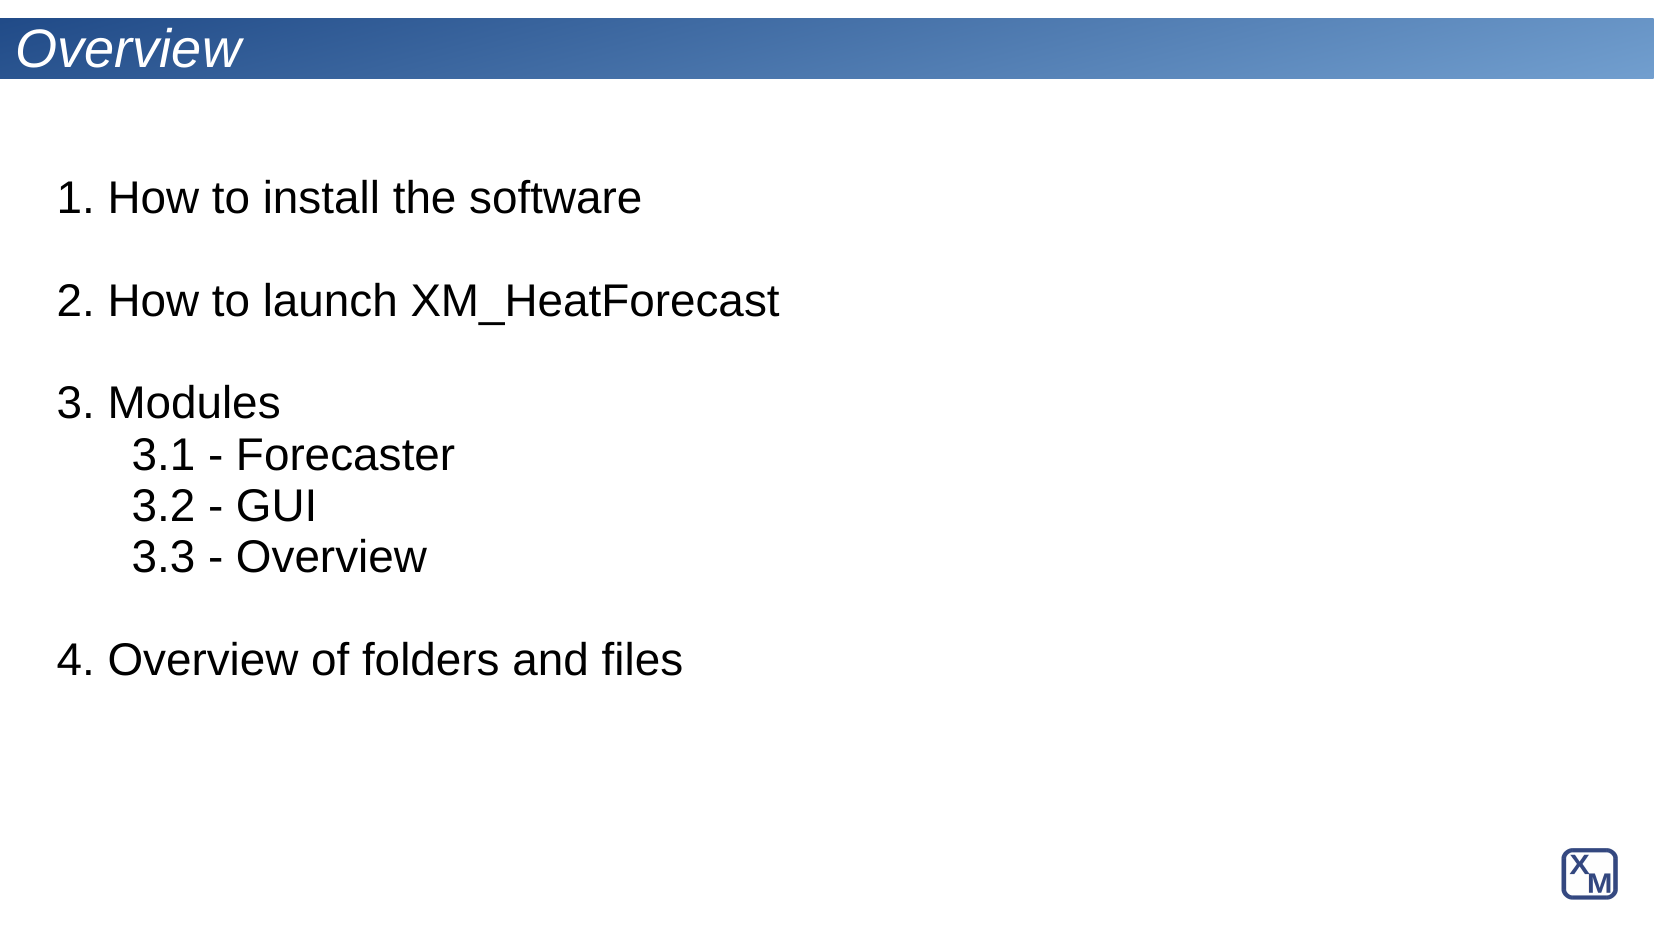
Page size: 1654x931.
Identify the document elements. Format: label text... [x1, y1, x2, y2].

text_box 1. How to install the software 2. How to launch XM_HeatForecast 3. Modules 3.1 - Forecaster 3.2 - GUI 3.3 - Overview 4. Overview of folders and files [41, 164, 796, 744]
picture [1561, 848, 1618, 900]
title Overview [0, 18, 1654, 79]
